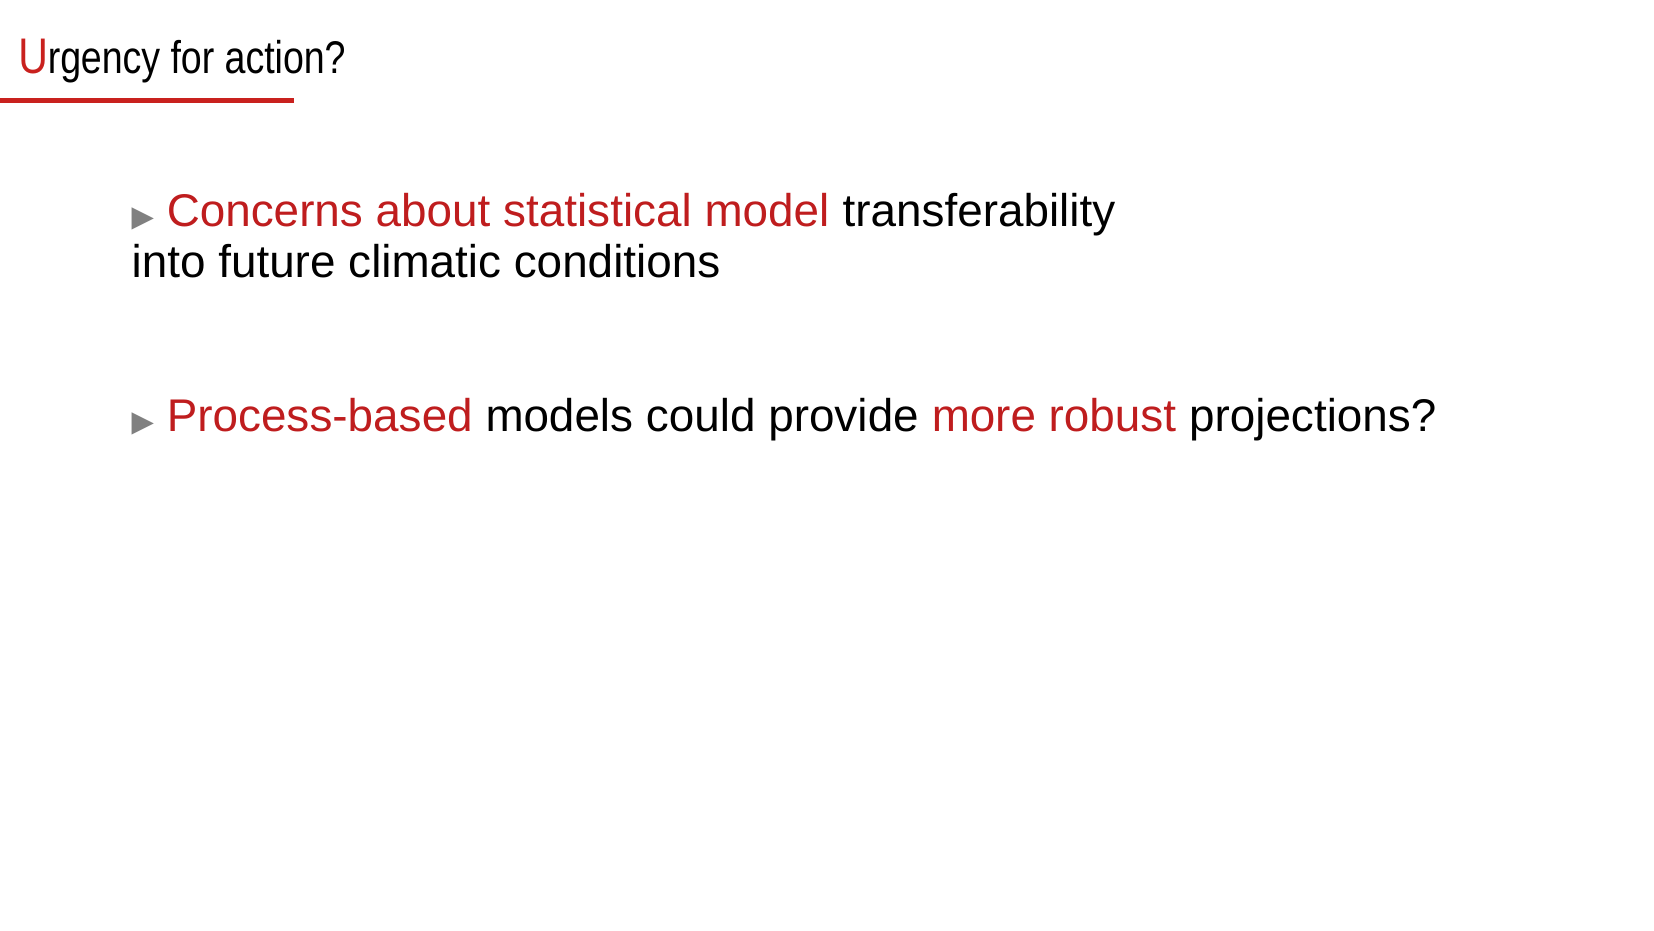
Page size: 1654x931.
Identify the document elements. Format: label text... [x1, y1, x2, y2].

text_box ▶ Concerns about statistical model transferability into future climatic conditions ▶ Process-based models could provide more robust projections? [116, 177, 1623, 897]
text_box Urgency for action? [3, 0, 1653, 120]
